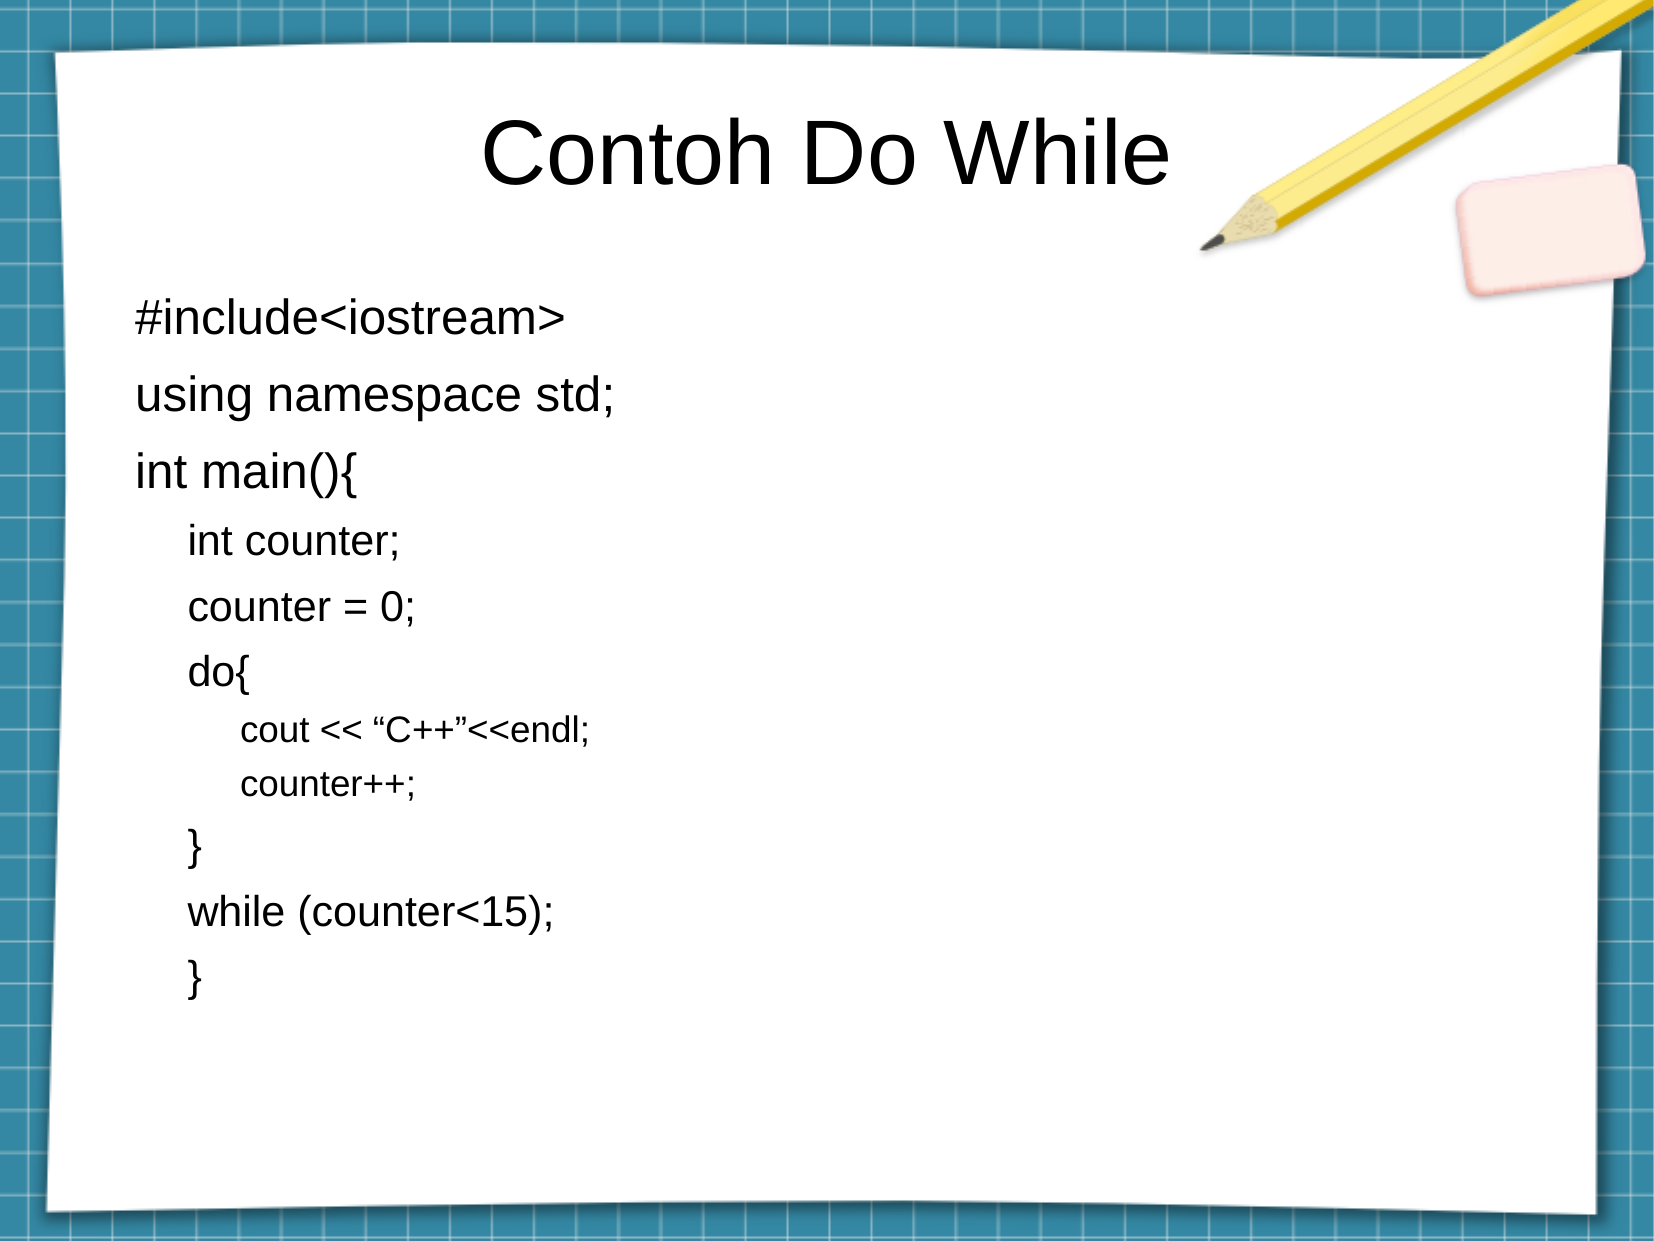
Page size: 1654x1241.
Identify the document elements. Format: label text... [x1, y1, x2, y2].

list #include<iostream> using namespace std; int main(){ int counter; counter = 0; do{ cout << “C++”<<endl; counter++; } while (counter<15); } [82, 290, 1571, 1010]
title Contoh Do While [82, 49, 1571, 257]
picture [0, 0, 1654, 1241]
